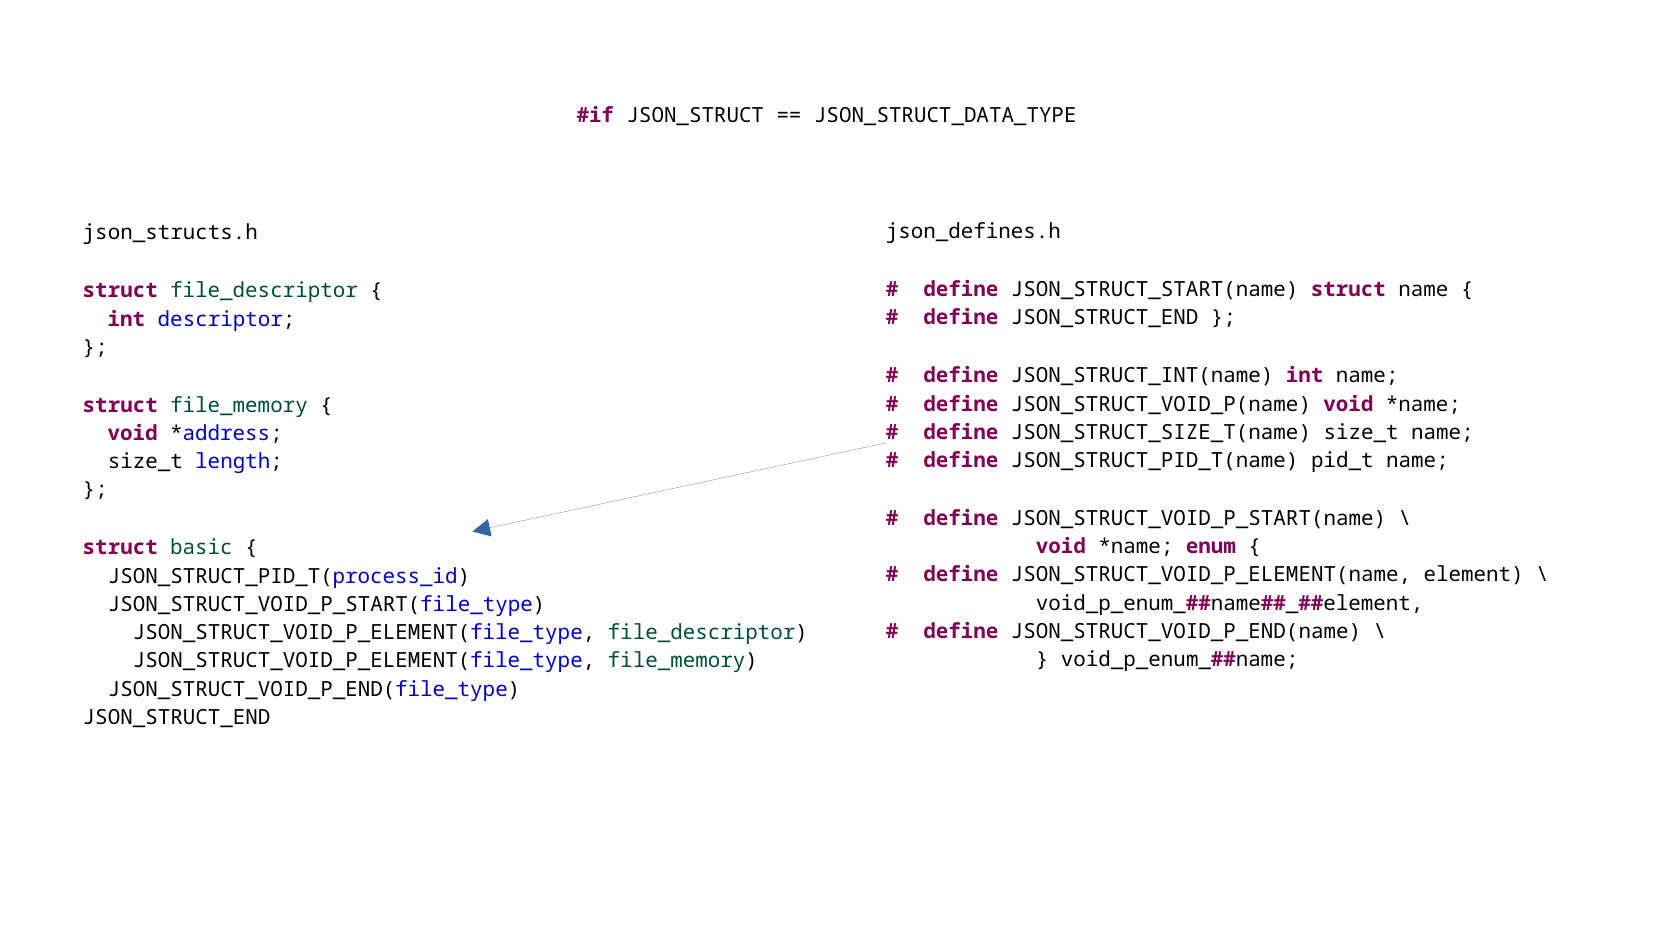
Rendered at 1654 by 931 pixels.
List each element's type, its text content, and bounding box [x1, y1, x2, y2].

title #if JSON_STRUCT == JSON_STRUCT_DATA_TYPE [82, 37, 1571, 193]
list json_defines.h # define JSON_STRUCT_START(name) struct name { # define JSON_STRUCT_END }; # define JSON_STRUCT_INT(name) int name; # define JSON_STRUCT_VOID_P(name) void *name; # define JSON_STRUCT_SIZE_T(name) size_t name; # define JSON_STRUCT_PID_T(name) pid_t name; # define JSON_STRUCT_VOID_P_START(name) \ void *name; enum { # define JSON_STRUCT_VOID_P_ELEMENT(name, element) \ void_p_enum_##name##_##element, # define JSON_STRUCT_VOID_P_END(name) \ } void_p_enum_##name; [885, 216, 1571, 756]
list json_structs.h struct file_descriptor { int descriptor; }; struct file_memory { void *address; size_t length; }; struct basic { JSON_STRUCT_PID_T(process_id) JSON_STRUCT_VOID_P_START(file_type) JSON_STRUCT_VOID_P_ELEMENT(file_type, file_descriptor) JSON_STRUCT_VOID_P_ELEMENT(file_type, file_memory) JSON_STRUCT_VOID_P_END(file_type) JSON_STRUCT_END [82, 217, 827, 758]
